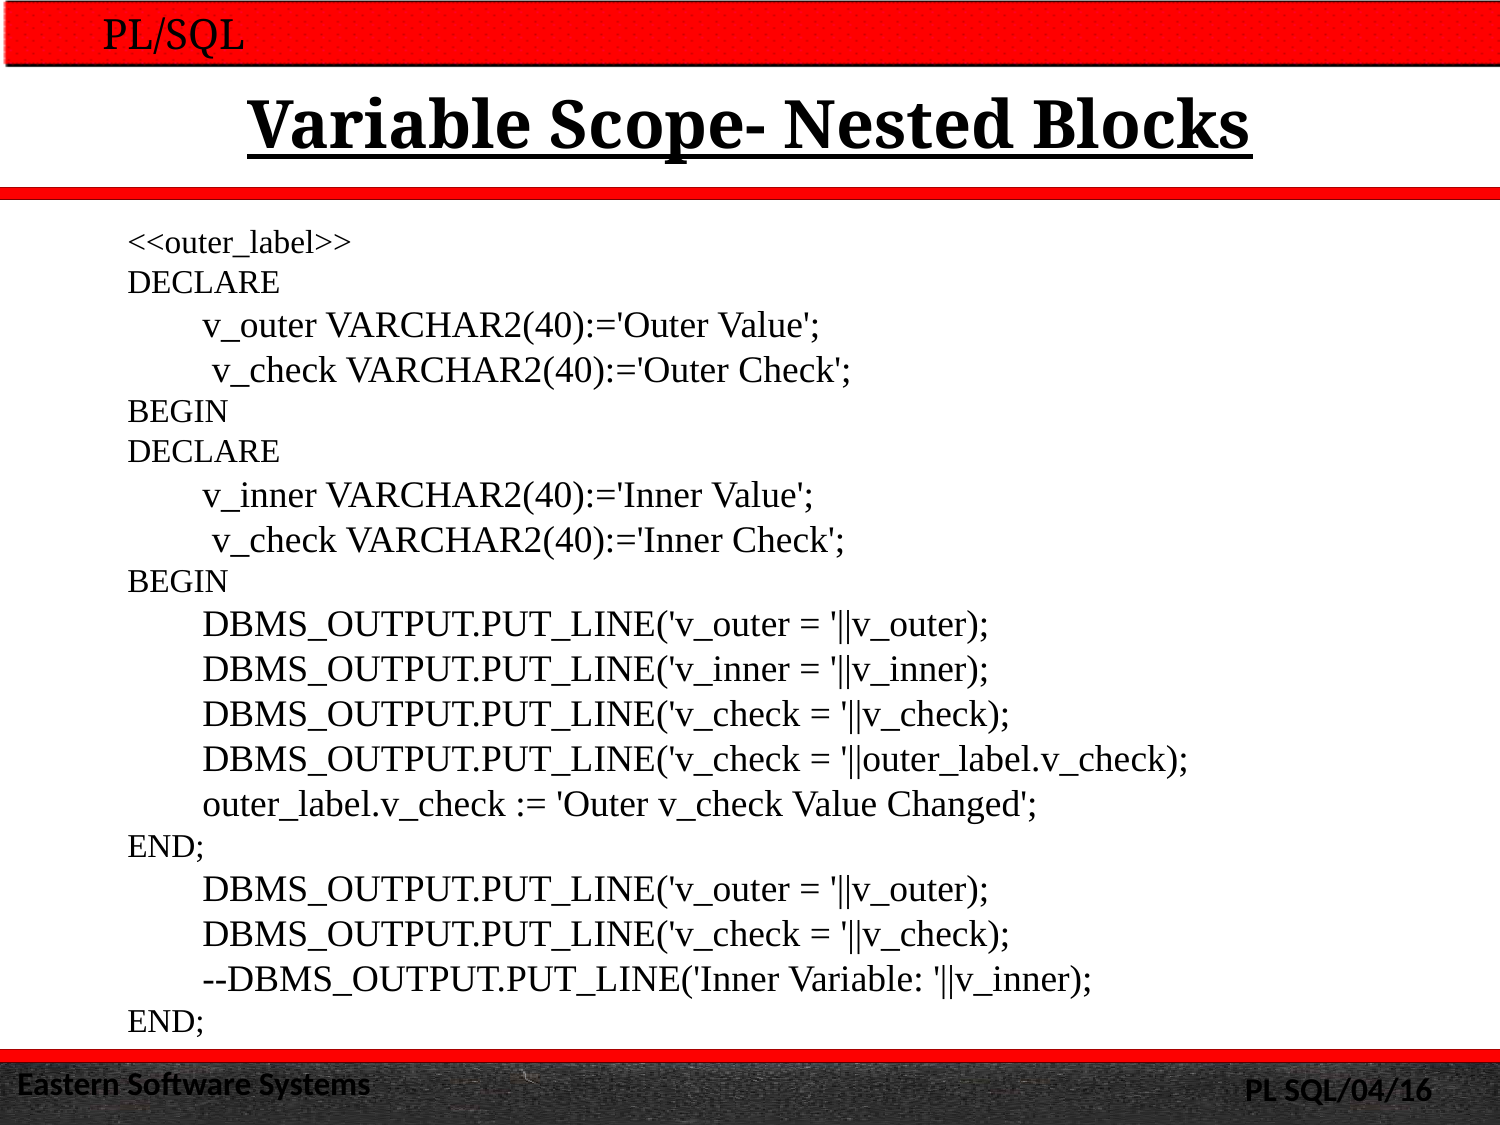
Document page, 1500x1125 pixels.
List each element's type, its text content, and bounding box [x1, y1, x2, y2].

picture [0, 187, 1500, 200]
text_box <<outer_label>> DECLARE v_outer VARCHAR2(40):='Outer Value'; v_check VARCHAR2(40):='Outer Check'; BEGIN DECLARE v_inner VARCHAR2(40):='Inner Value'; v_check VARCHAR2(40):='Inner Check'; BEGIN DBMS_OUTPUT.PUT_LINE('v_outer = '||v_outer); DBMS_OUTPUT.PUT_LINE('v_inner = '||v_inner); DBMS_OUTPUT.PUT_LINE('v_check = '||v_check); DBMS_OUTPUT.PUT_LINE('v_check = '||outer_label.v_check); outer_label.v_check := 'Outer v_check Value Changed'; END; DBMS_OUTPUT.PUT_LINE('v_outer = '||v_outer); DBMS_OUTPUT.PUT_LINE('v_check = '||v_check); --DBMS_OUTPUT.PUT_LINE('Inner Variable: '||v_inner); END; [112, 212, 1288, 1047]
picture [0, 1049, 1500, 1125]
text_box Variable Scope- Nested Blocks [0, 74, 1500, 170]
text_box PL SQL/04/16 [480, 1060, 1500, 1125]
picture [0, 0, 1500, 69]
text_box PL/SQL [87, 0, 288, 65]
text_box Eastern Software Systems [2, 1054, 394, 1110]
